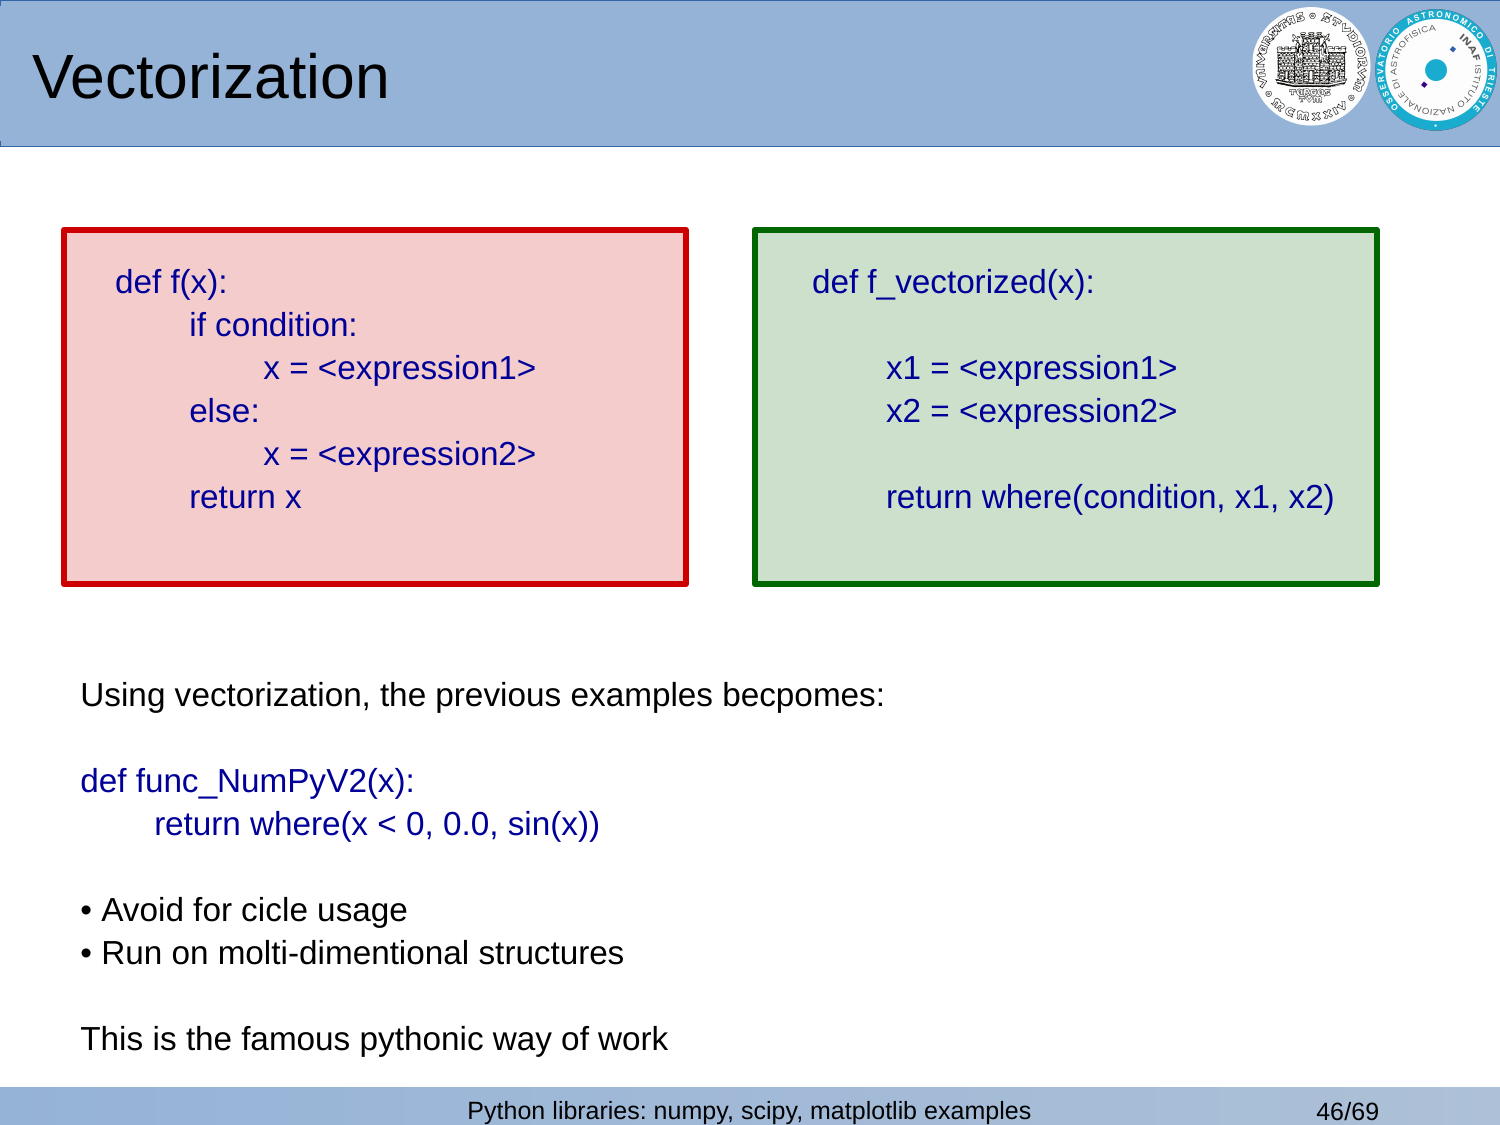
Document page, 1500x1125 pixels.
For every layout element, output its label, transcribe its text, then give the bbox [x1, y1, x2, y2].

picture [1253, 0, 1500, 156]
list def f(x): if condition: x = <expression1> else: x = <expression2> return x [100, 252, 754, 565]
text_box [63, 229, 686, 585]
text_box Vectorization [0, 5, 1253, 141]
list Using vectorization, the previous examples becpomes: def func_NumPyV2(x): return where(x < 0, 0.0, sin(x)) • Avoid for cicle usage • Run on molti-dimentional structures This is the famous pythonic way of work [65, 665, 1049, 1015]
list def f_vectorized(x): x1 = <expression1> x2 = <expression2> return where(condition, x1, x2) [797, 252, 1500, 609]
text_box [754, 229, 1377, 585]
